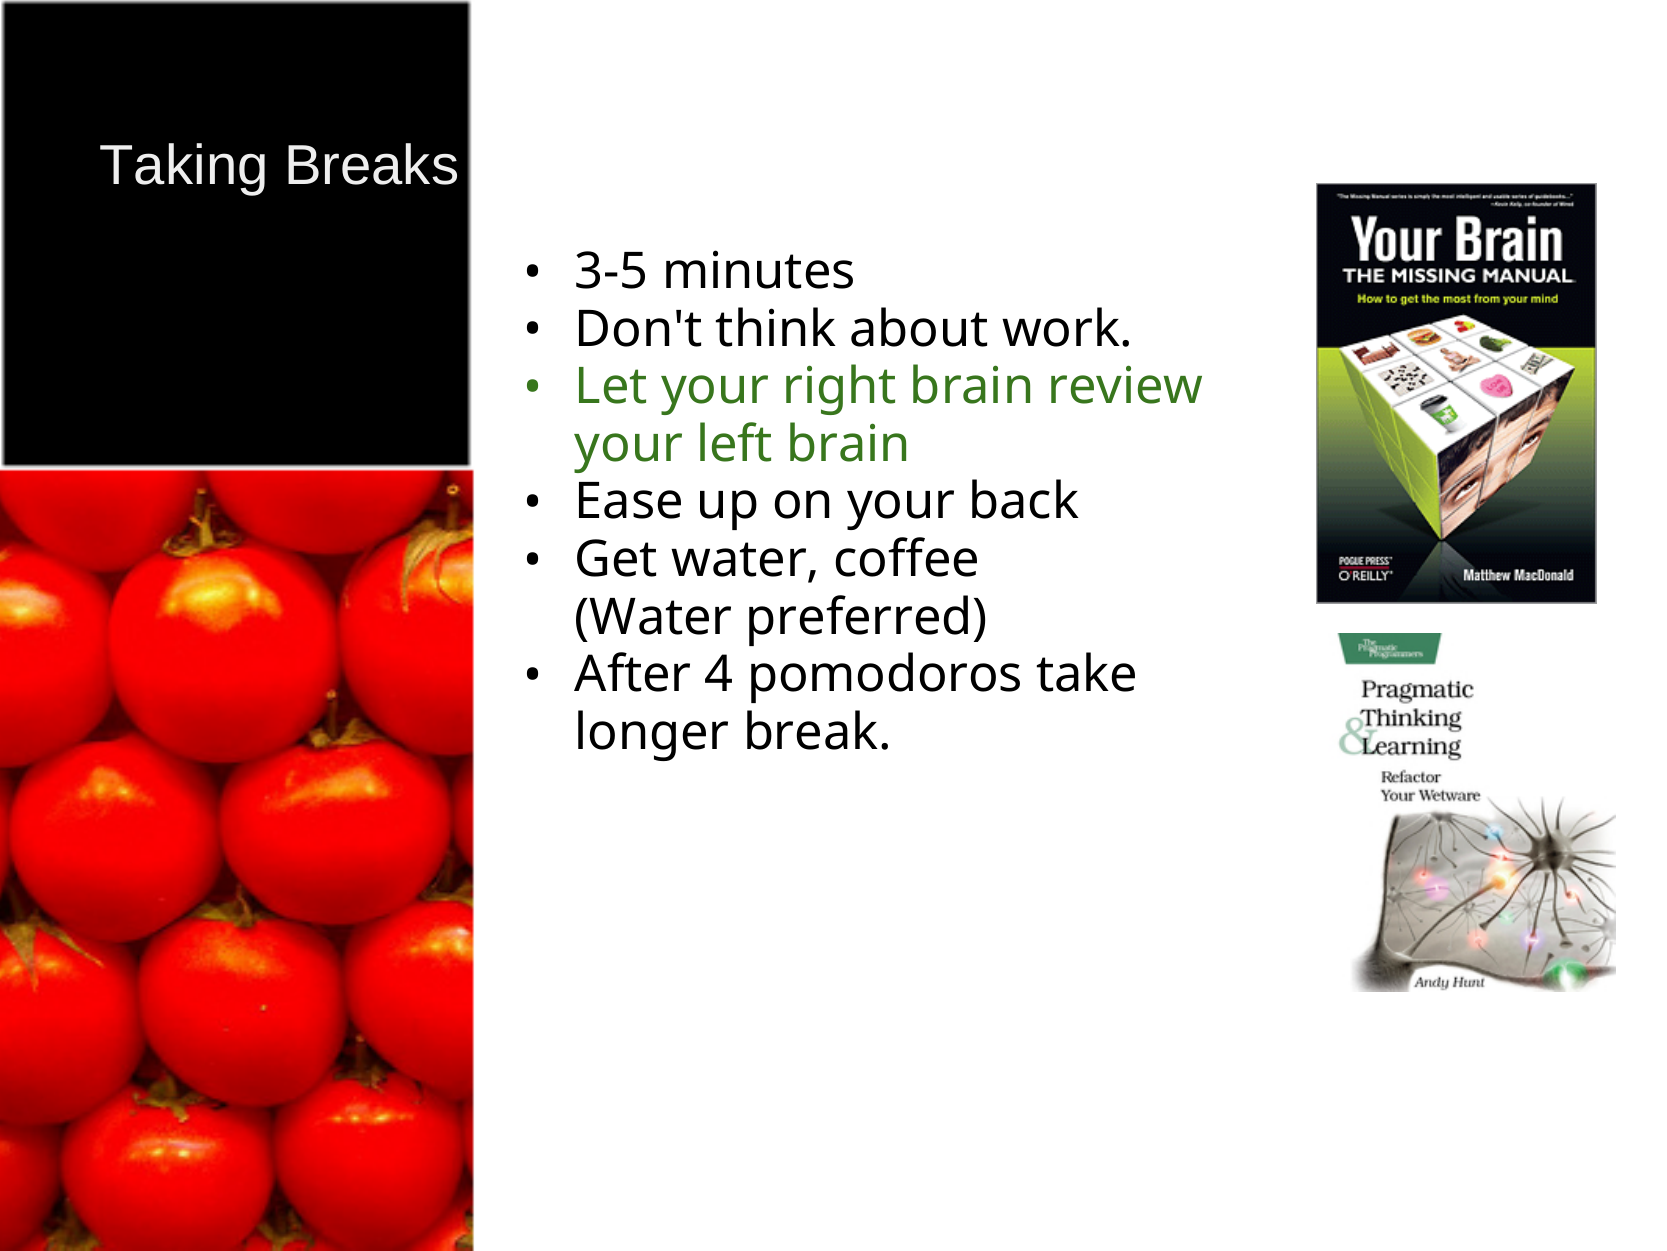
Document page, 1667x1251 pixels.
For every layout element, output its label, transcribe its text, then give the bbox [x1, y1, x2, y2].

list 3-5 minutes Don't think about work. Let your right brain review your left brain Ease up on your back Get water, coffee (Water preferred) After 4 pomodoros take longer break. [507, 242, 1301, 762]
picture [0, 0, 1667, 1251]
text_box Taking Breaks [23, 133, 460, 198]
